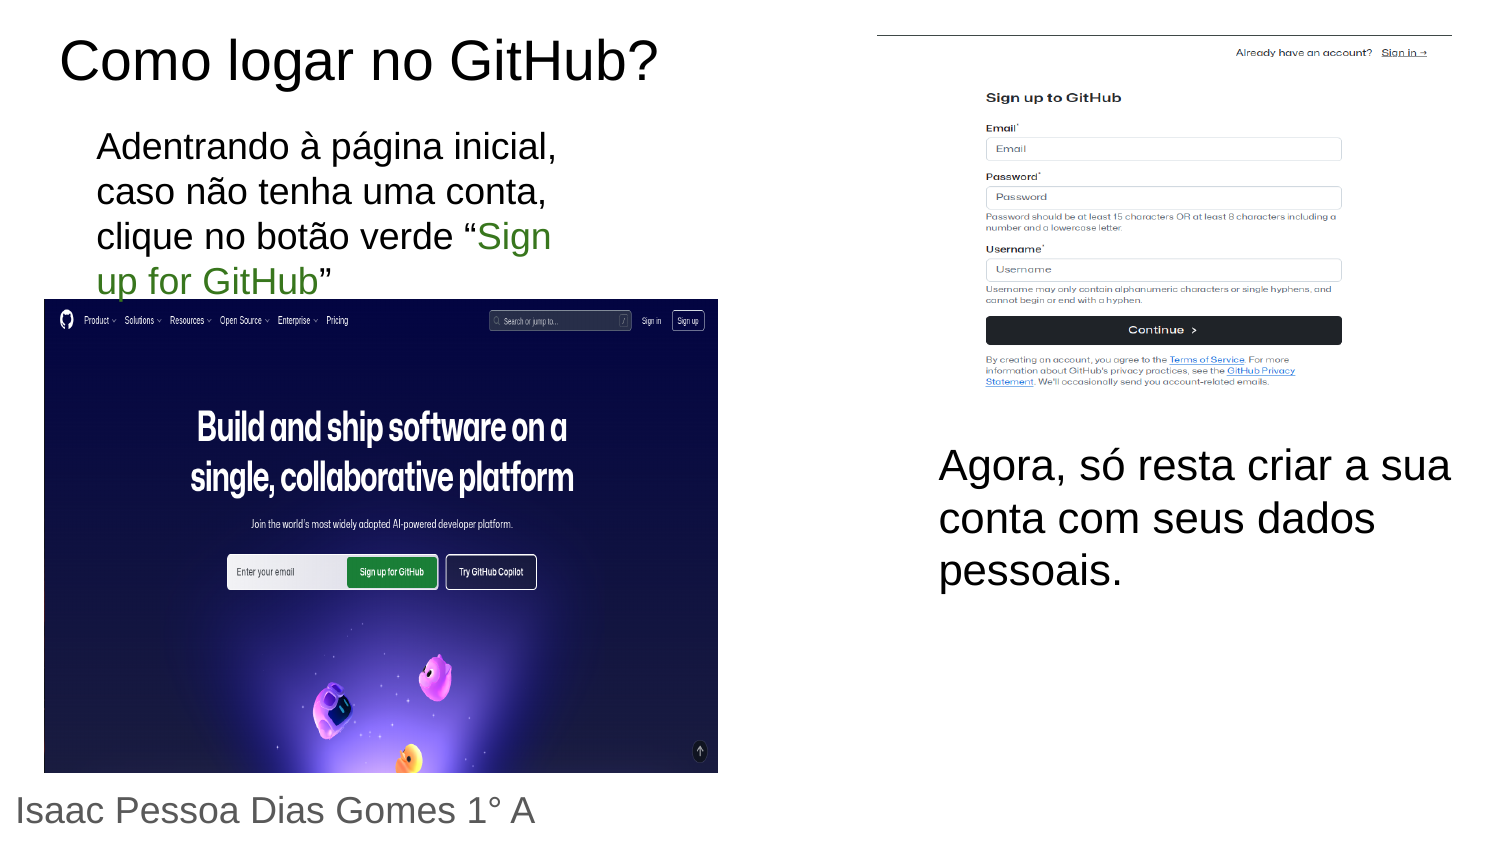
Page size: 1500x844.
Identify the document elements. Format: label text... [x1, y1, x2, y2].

title Como logar no GitHub? [44, 13, 1443, 108]
text_box Adentrando à página inicial, caso não tenha uma conta, clique no botão verde “Sign up for GitHub” [81, 106, 602, 201]
text_box Agora, só resta criar a sua conta com seus dados pessoais. [923, 421, 1489, 650]
picture [877, 35, 1452, 509]
picture [44, 299, 718, 773]
